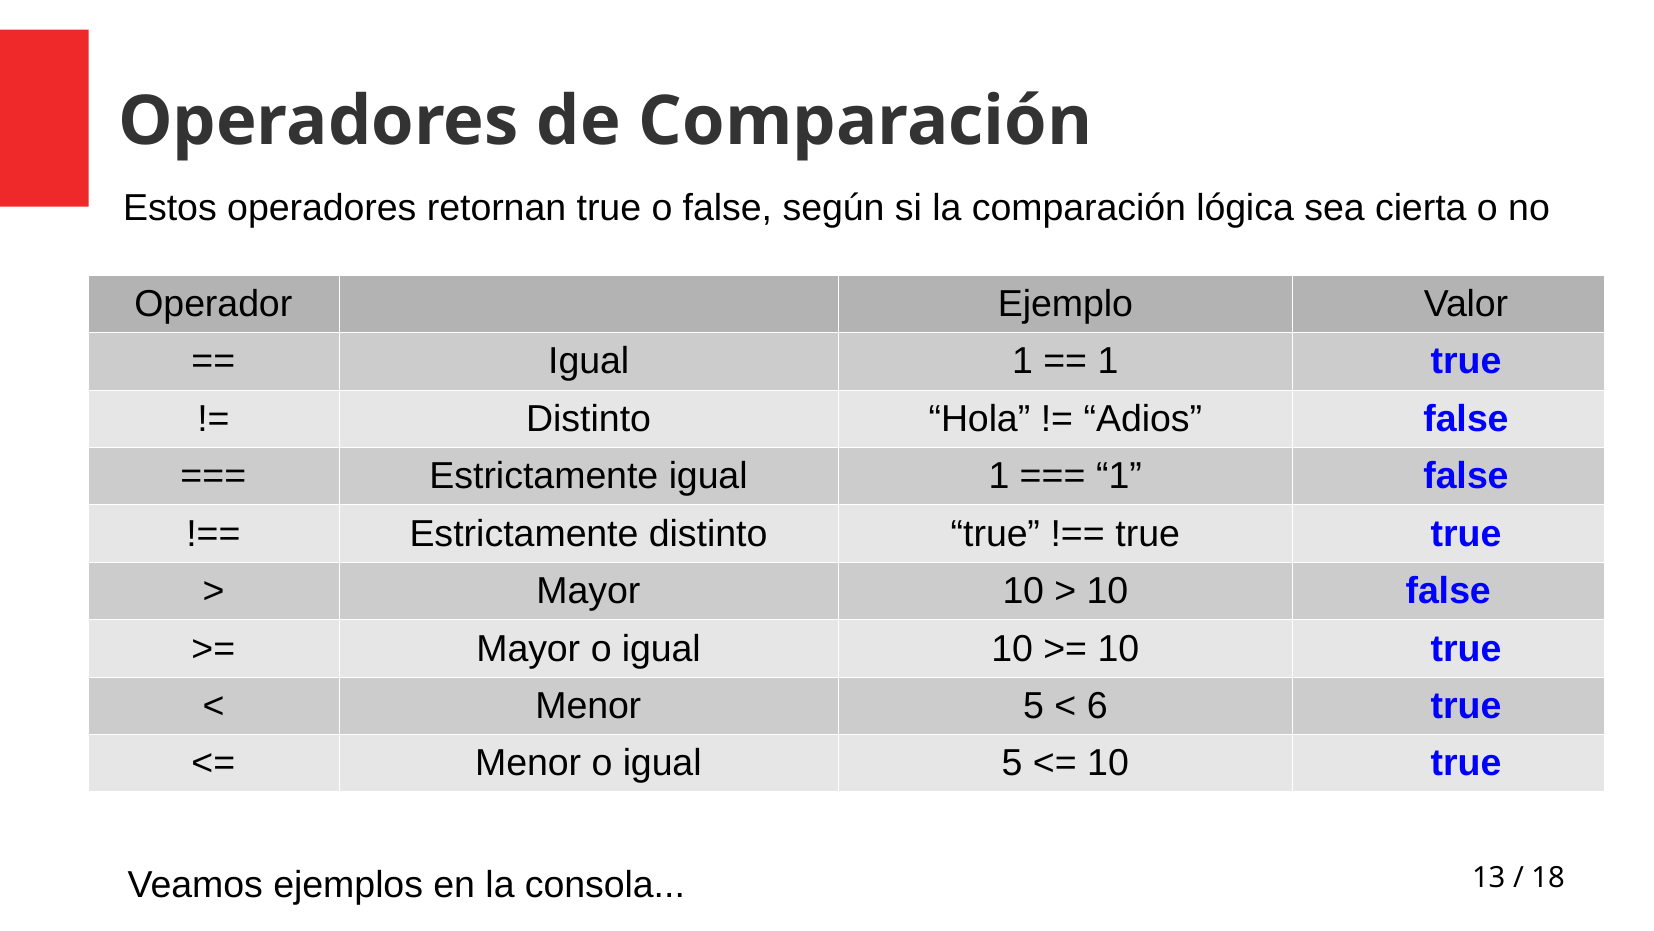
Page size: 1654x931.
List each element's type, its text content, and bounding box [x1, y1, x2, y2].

table_cell <= [89, 735, 339, 791]
table_cell 1 == 1 [839, 333, 1292, 390]
table_cell 10 >= 10 [839, 620, 1292, 677]
table_header [340, 276, 838, 332]
table_cell !== [89, 505, 339, 562]
table_cell > [89, 563, 339, 619]
table_cell true [1293, 505, 1604, 562]
table_cell false [1293, 391, 1604, 447]
table_header Operador [89, 276, 339, 332]
table_header Valor [1293, 276, 1604, 332]
table_cell “true” !== true [839, 505, 1292, 562]
table_cell 5 < 6 [839, 678, 1292, 734]
table_cell Estrictamente distinto [340, 505, 838, 562]
table_cell Distinto [340, 391, 838, 447]
table_cell true [1293, 735, 1604, 791]
table_cell true [1293, 678, 1604, 734]
table_cell “Hola” != “Adios” [839, 391, 1292, 447]
table_cell Mayor [340, 563, 838, 619]
table_cell 1 === “1” [839, 448, 1292, 504]
table_cell Mayor o igual [340, 620, 838, 677]
table_cell Menor [340, 678, 838, 734]
table_cell Igual [340, 333, 838, 390]
table_cell >= [89, 620, 339, 677]
table_cell true [1293, 333, 1604, 390]
table_cell 5 <= 10 [839, 735, 1292, 791]
text_box Estos operadores retornan true o false, según si la comparación lógica sea cierta o no [108, 179, 1565, 237]
table_cell false [1293, 448, 1604, 504]
table_cell != [89, 391, 339, 447]
table_cell Estrictamente igual [340, 448, 838, 504]
table_cell Menor o igual [340, 735, 838, 791]
text_box Veamos ejemplos en la consola... [112, 856, 701, 914]
title Operadores de Comparación [118, 29, 1595, 207]
table_cell true [1293, 620, 1604, 677]
table_cell false [1293, 563, 1604, 619]
table_header Ejemplo [839, 276, 1292, 332]
table_cell < [89, 678, 339, 734]
table_cell 10 > 10 [839, 563, 1292, 619]
table_cell === [89, 448, 339, 504]
table_cell == [89, 333, 339, 390]
